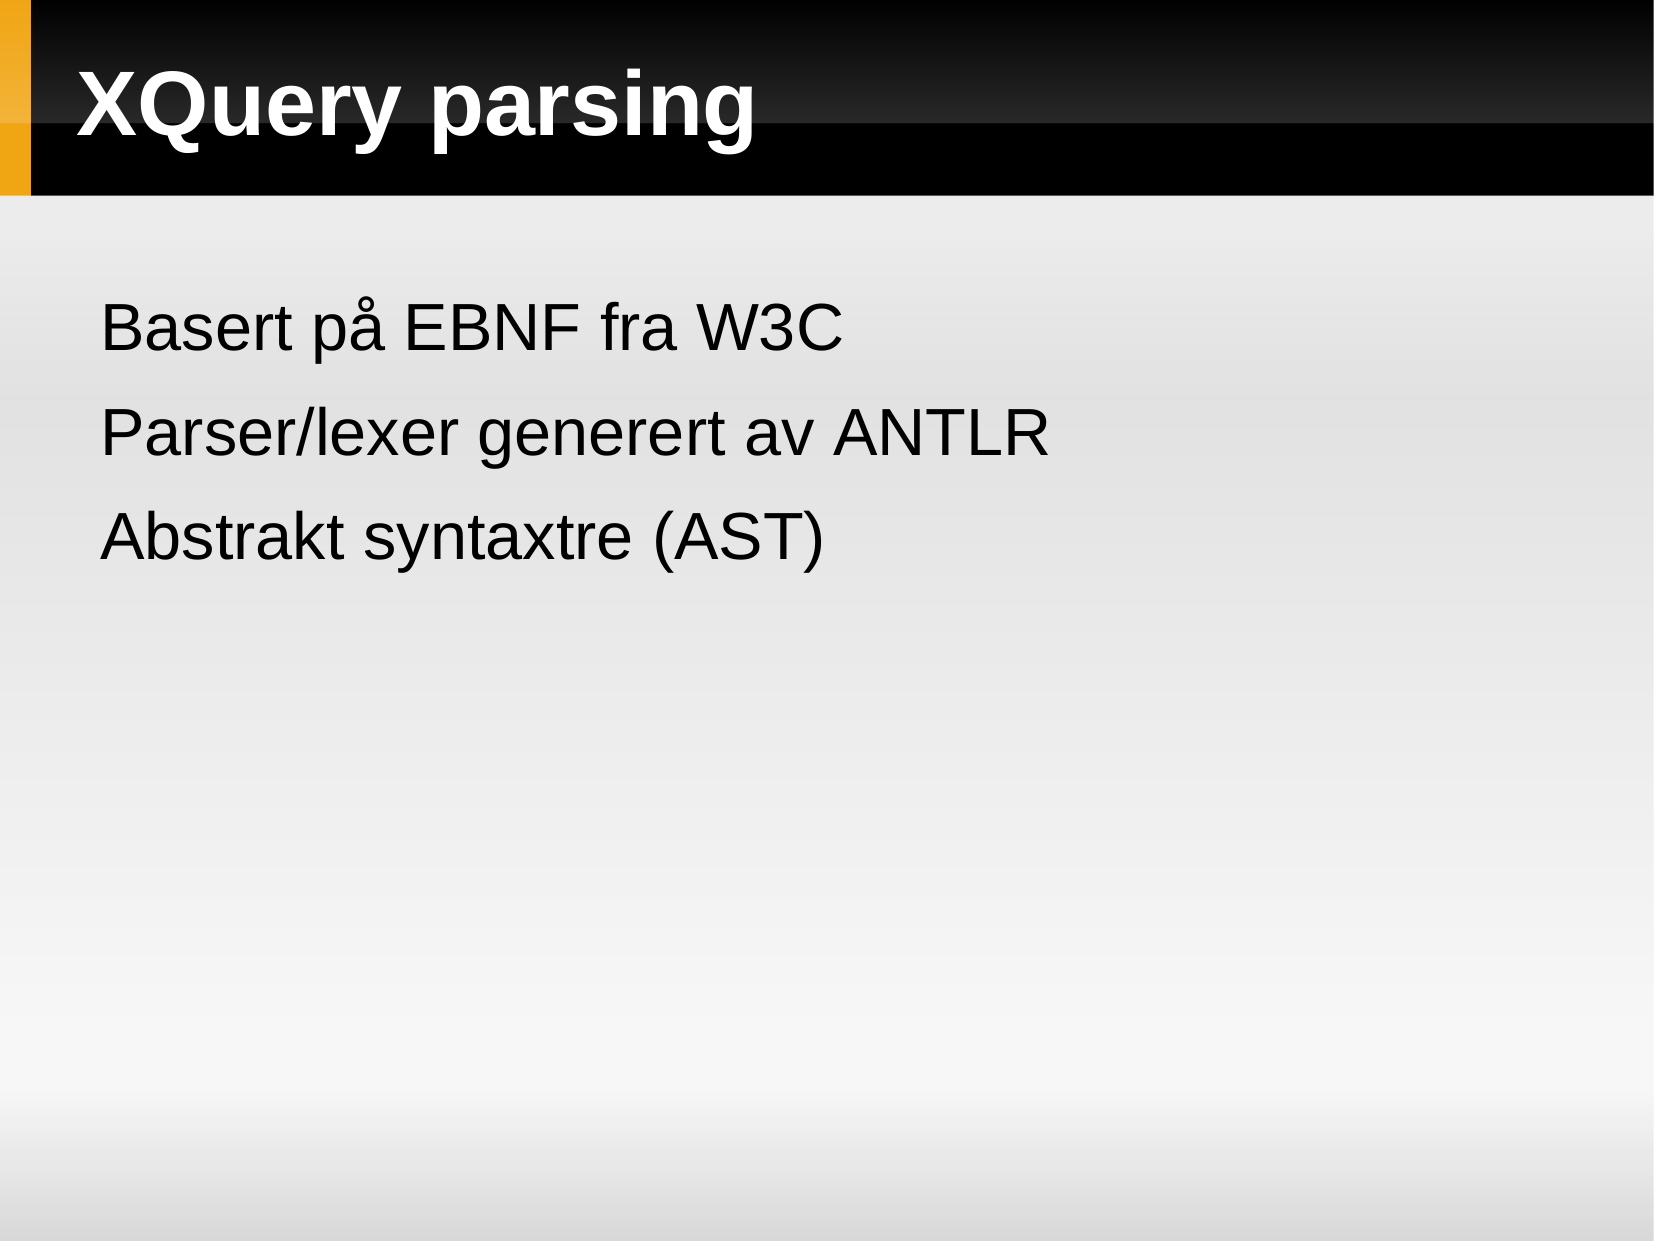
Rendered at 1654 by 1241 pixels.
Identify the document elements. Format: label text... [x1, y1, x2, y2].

picture [0, 0, 1654, 1241]
title XQuery parsing [76, 7, 1565, 200]
list Basert på EBNF fra W3C Parser/lexer generert av ANTLR Abstrakt syntaxtre (AST) [82, 290, 1571, 1094]
